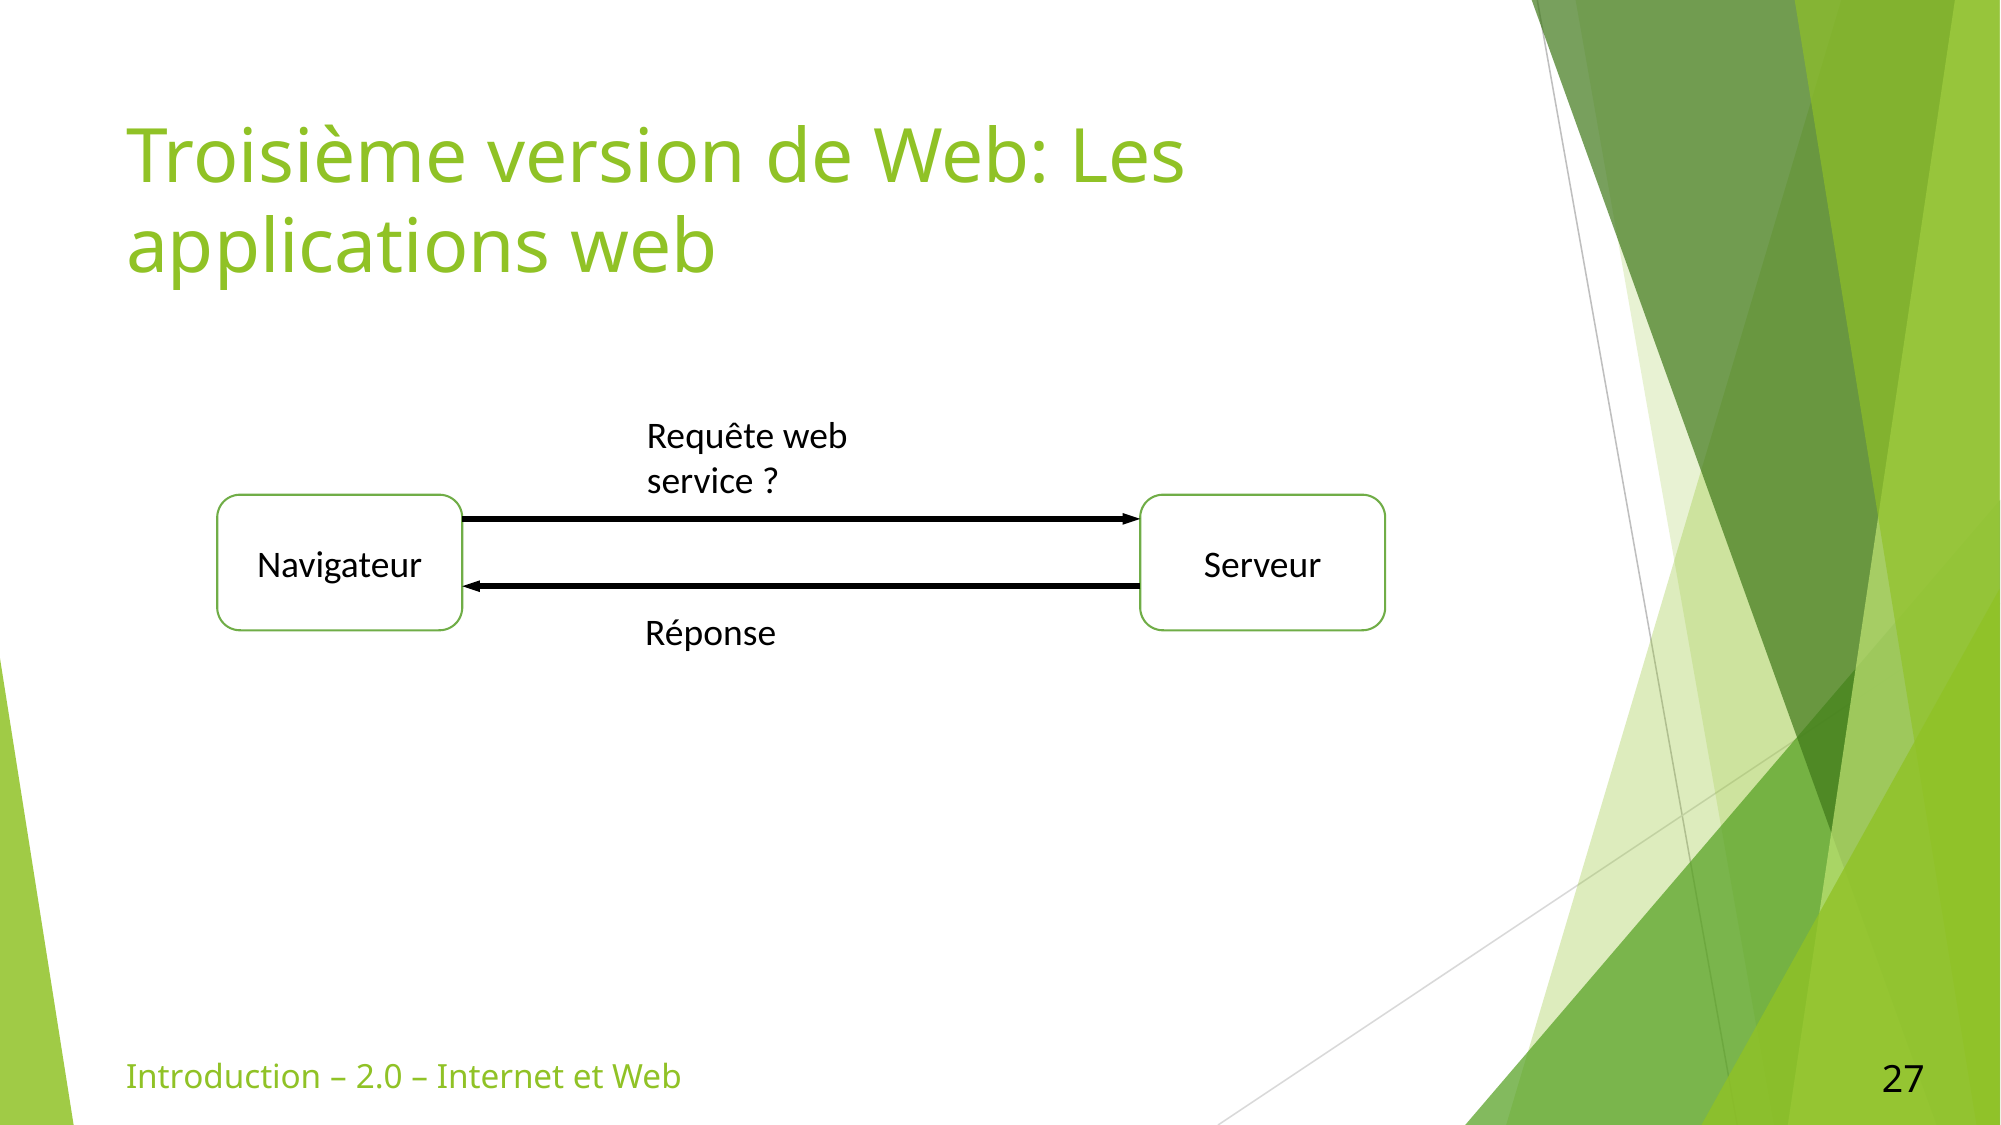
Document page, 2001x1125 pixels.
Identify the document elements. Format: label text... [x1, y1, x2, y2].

title Troisième version de Web: Les applications web [111, 99, 1522, 317]
text_box Serveur [1140, 494, 1386, 631]
text_box [1866, 1047, 1979, 1108]
text_box Navigateur [217, 494, 463, 631]
text_box Requête web service ? [631, 403, 971, 510]
text_box Réponse [630, 599, 860, 661]
text_box Introduction – 2.0 – Internet et Web [111, 1047, 1094, 1109]
